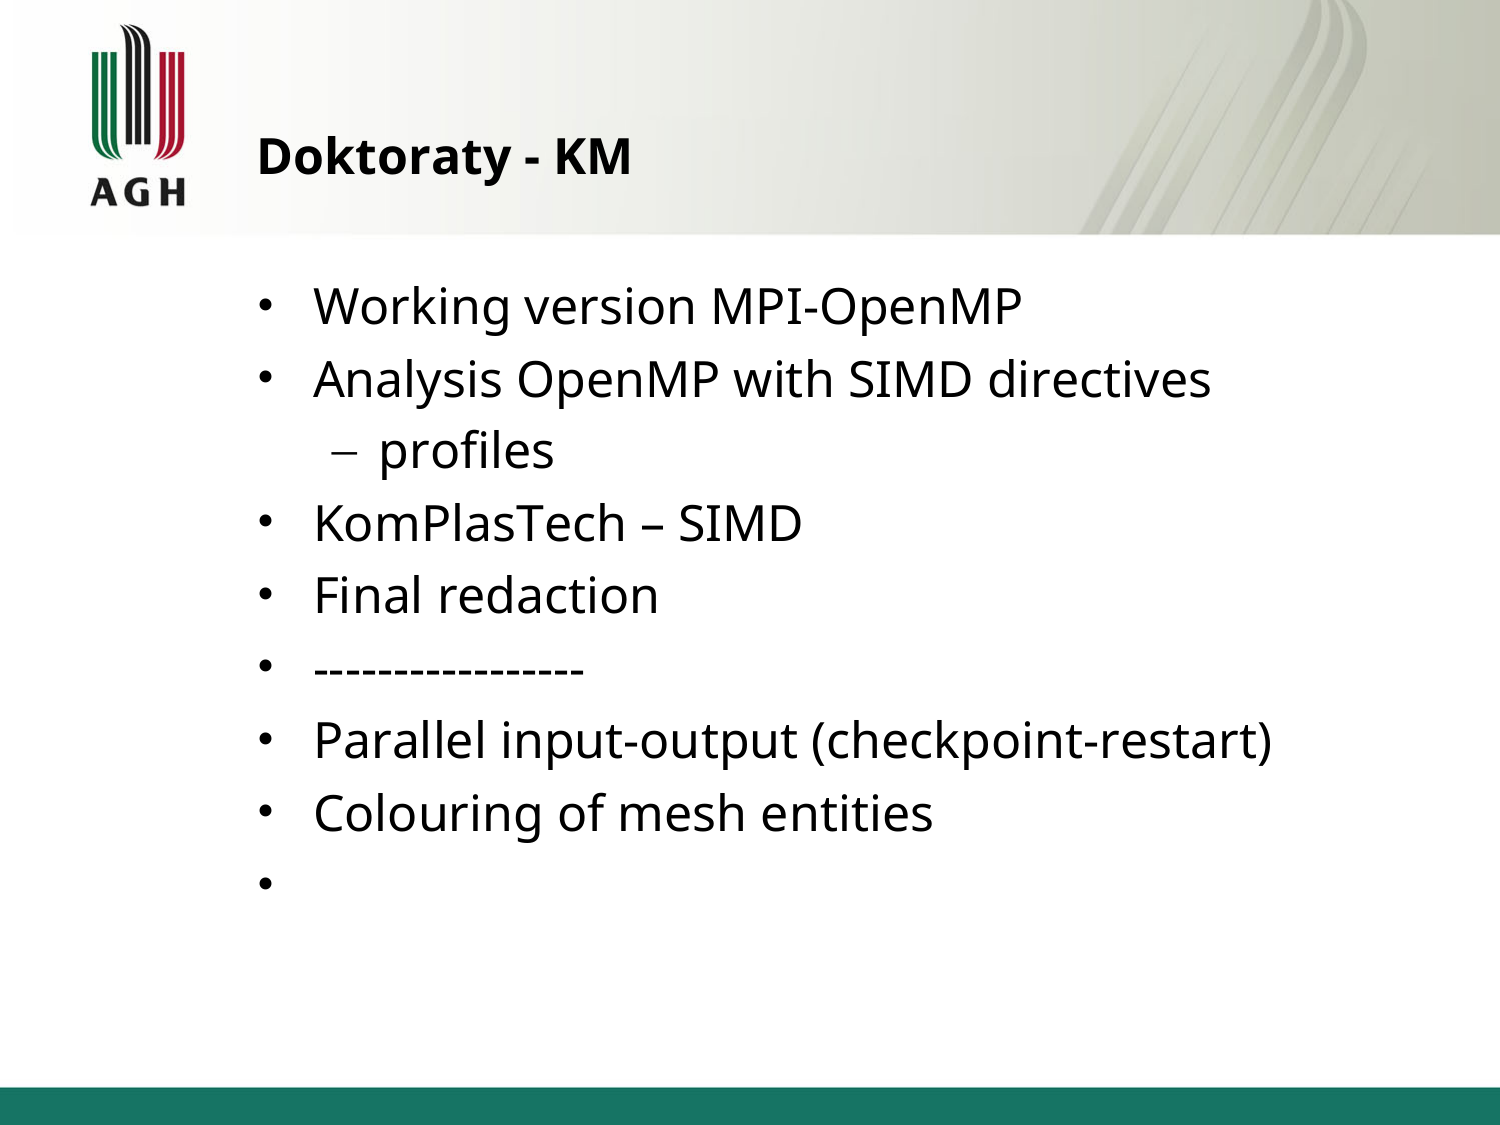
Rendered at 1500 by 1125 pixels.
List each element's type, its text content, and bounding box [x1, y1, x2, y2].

list Working version MPI-OpenMP Analysis OpenMP with SIMD directives profiles KomPlasTech – SIMD Final redaction ----------------- Parallel input-output (checkpoint-restart) Colouring of mesh entities [242, 267, 1423, 1026]
picture [0, 0, 1500, 1125]
title Doktoraty - KM [242, 77, 1423, 231]
